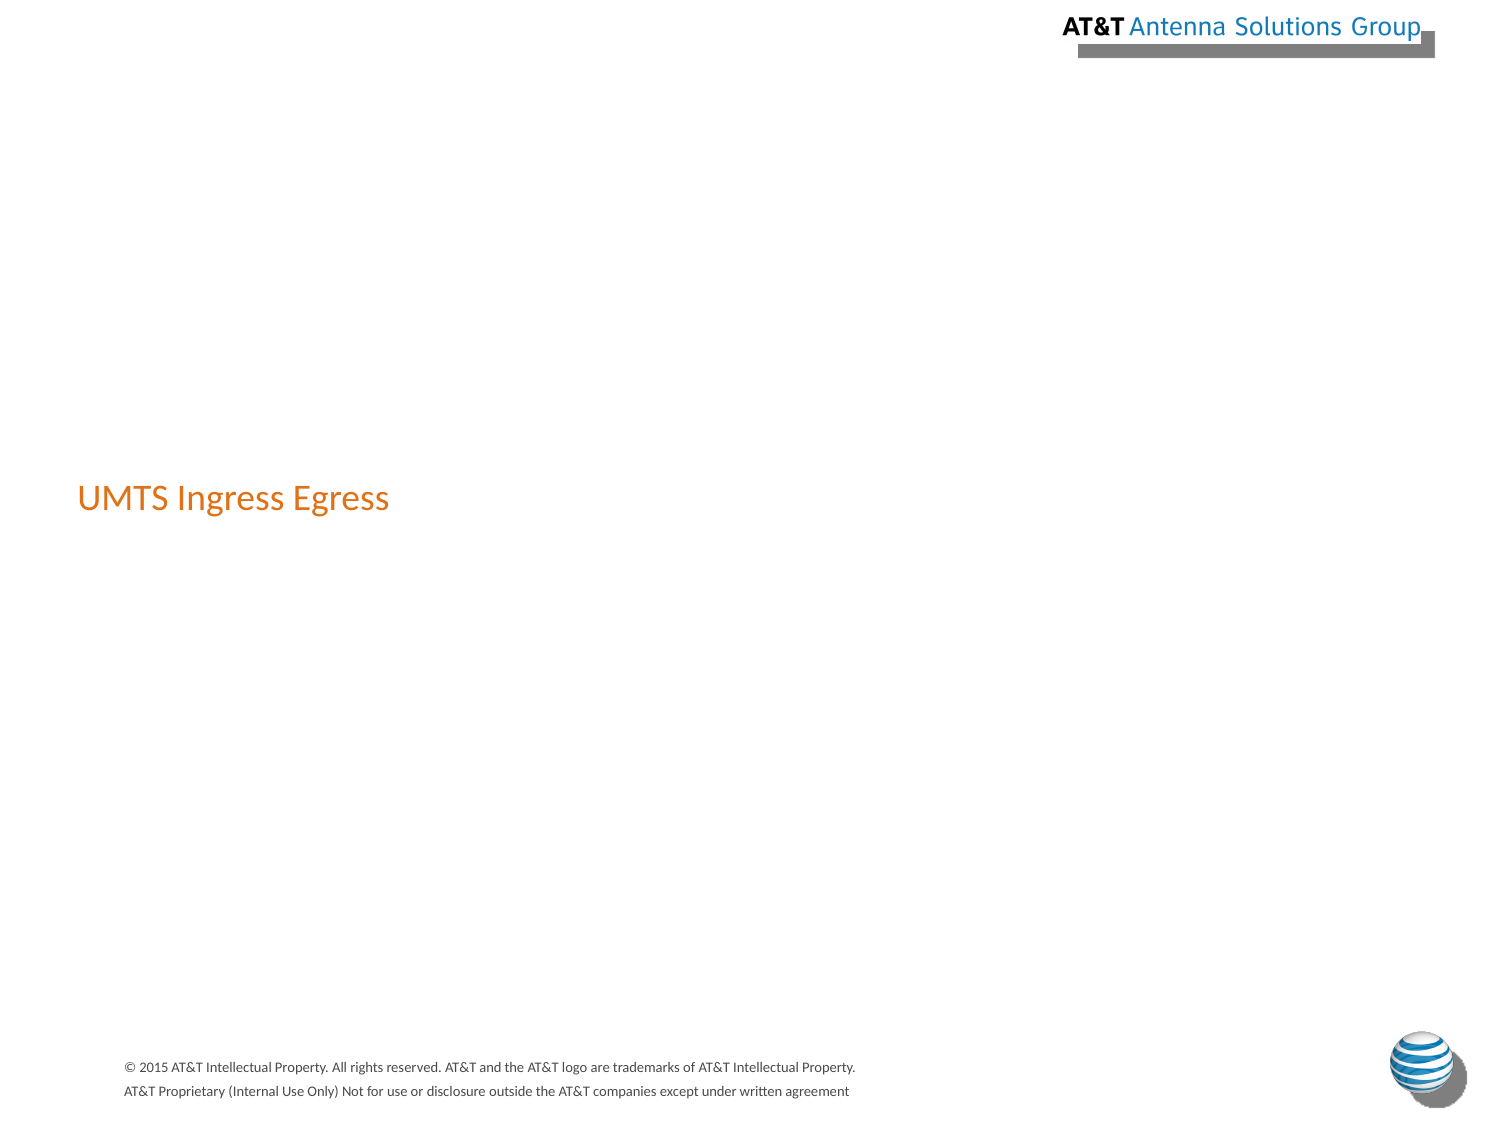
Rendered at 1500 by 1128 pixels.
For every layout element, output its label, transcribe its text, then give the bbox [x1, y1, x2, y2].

picture [1062, 15, 1421, 44]
text_box UMTS Ingress Egress [62, 468, 1500, 1128]
